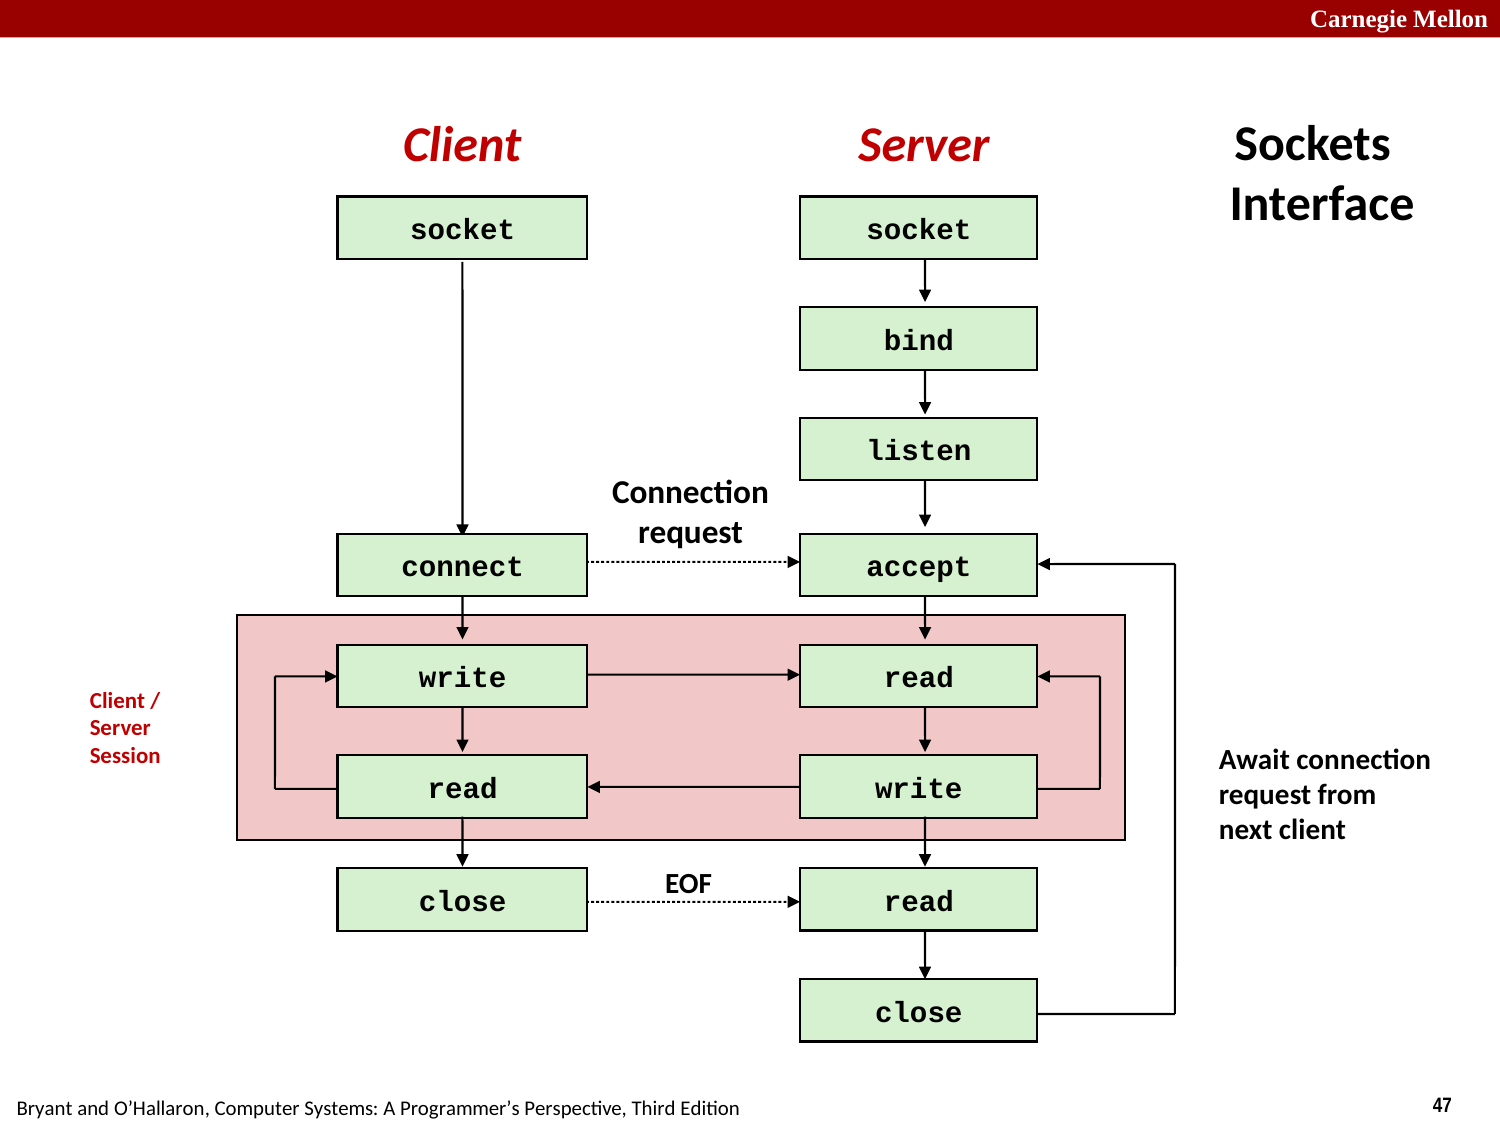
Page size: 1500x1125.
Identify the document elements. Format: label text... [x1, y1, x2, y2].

title Sockets Interface [1137, 72, 1488, 269]
text_box close [799, 979, 1038, 1042]
text_box write [799, 755, 1038, 818]
text_box write [337, 644, 588, 708]
text_box Server [843, 104, 1005, 180]
text_box [276, 676, 1098, 787]
text_box close [337, 868, 588, 931]
text_box listen [799, 417, 1038, 481]
text_box bind [799, 307, 1038, 370]
text_box [237, 614, 1125, 840]
text_box socket [799, 196, 1038, 259]
text_box EOF [650, 857, 728, 907]
text_box Client / Server Session [74, 677, 213, 776]
text_box connect [337, 533, 588, 597]
text_box Client [388, 104, 537, 180]
text_box socket [337, 196, 588, 259]
text_box Await connection request from next client [1203, 732, 1447, 853]
text_box read [799, 644, 1038, 708]
text_box Connection request [597, 462, 785, 558]
text_box accept [799, 533, 1038, 597]
text_box read [799, 868, 1038, 931]
text_box read [337, 755, 588, 818]
text_box [464, 788, 923, 840]
